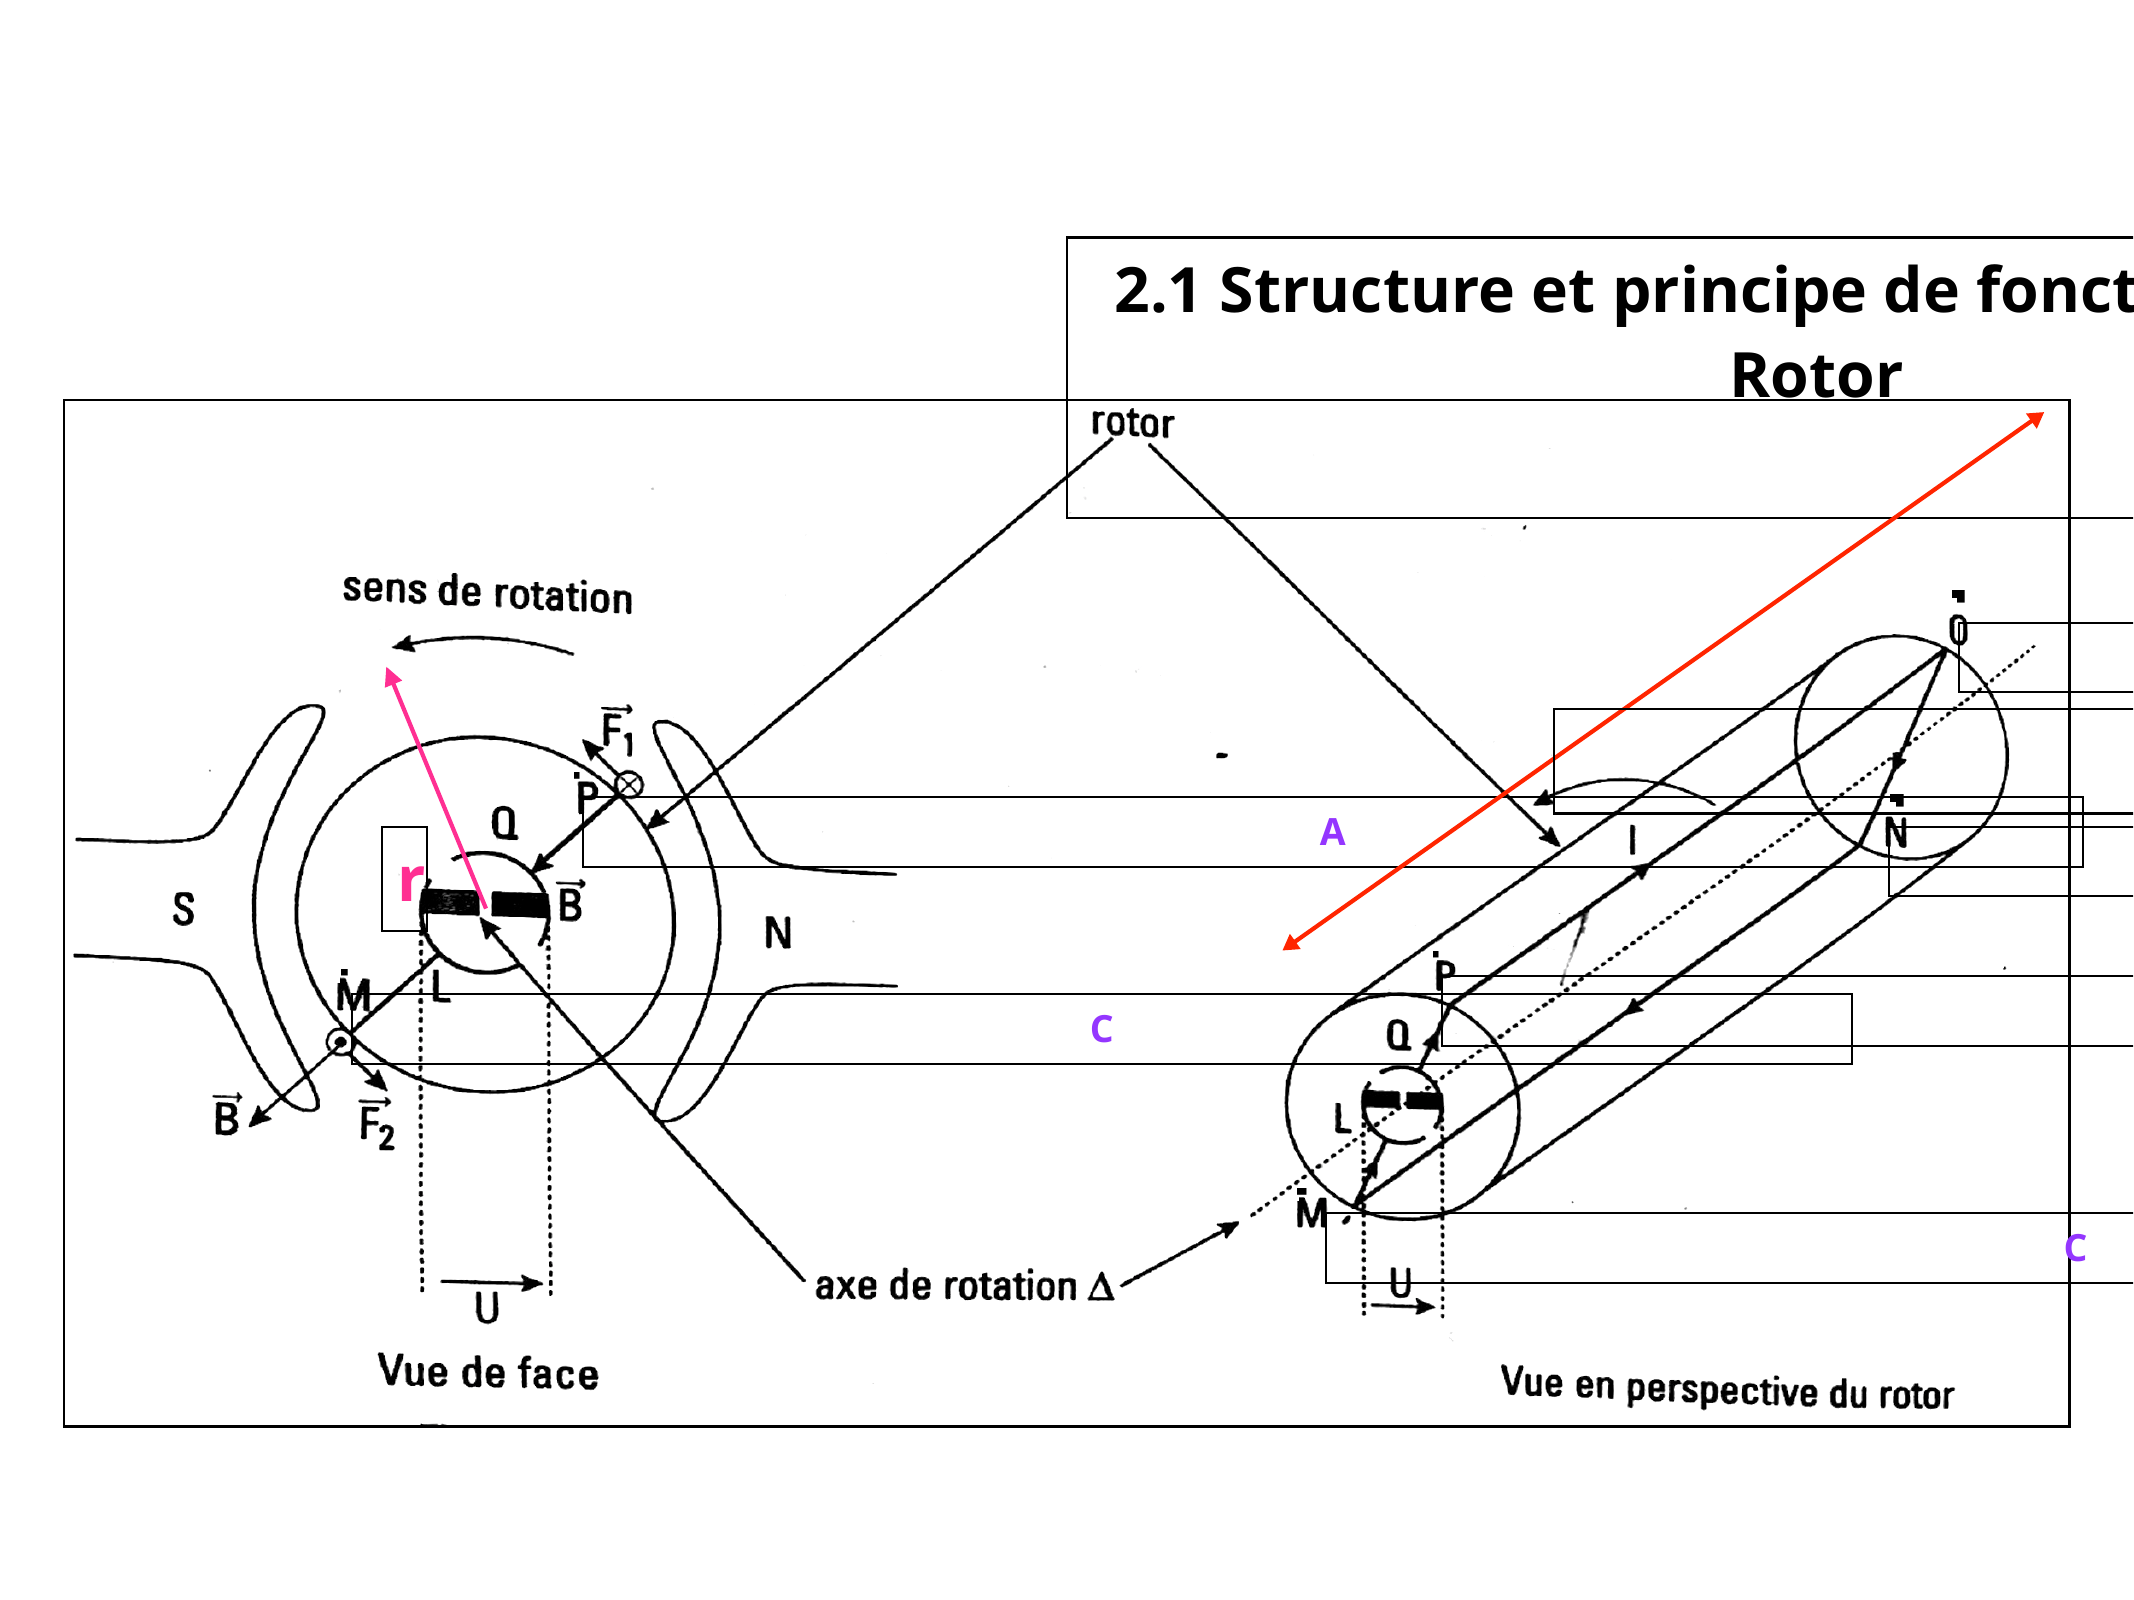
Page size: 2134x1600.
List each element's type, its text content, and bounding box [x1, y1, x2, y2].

text_box 2.1 Structure et principe de fonctionnement. Rotor [1066, 237, 2134, 519]
text_box [1290, 1196, 1299, 1201]
text_box D [1888, 826, 2134, 897]
text_box B [1959, 622, 2134, 693]
text_box C [352, 994, 1853, 1064]
text_box C [1325, 1212, 2134, 1283]
text_box r [381, 826, 427, 932]
text_box A [582, 797, 1494, 867]
picture [1631, 519, 2069, 708]
picture [64, 401, 2069, 1426]
text_box l [1553, 709, 2134, 814]
text_box A [1442, 976, 2134, 1046]
text_box A [1406, 797, 2083, 867]
text_box [1945, 598, 1957, 610]
picture [1507, 763, 1553, 796]
